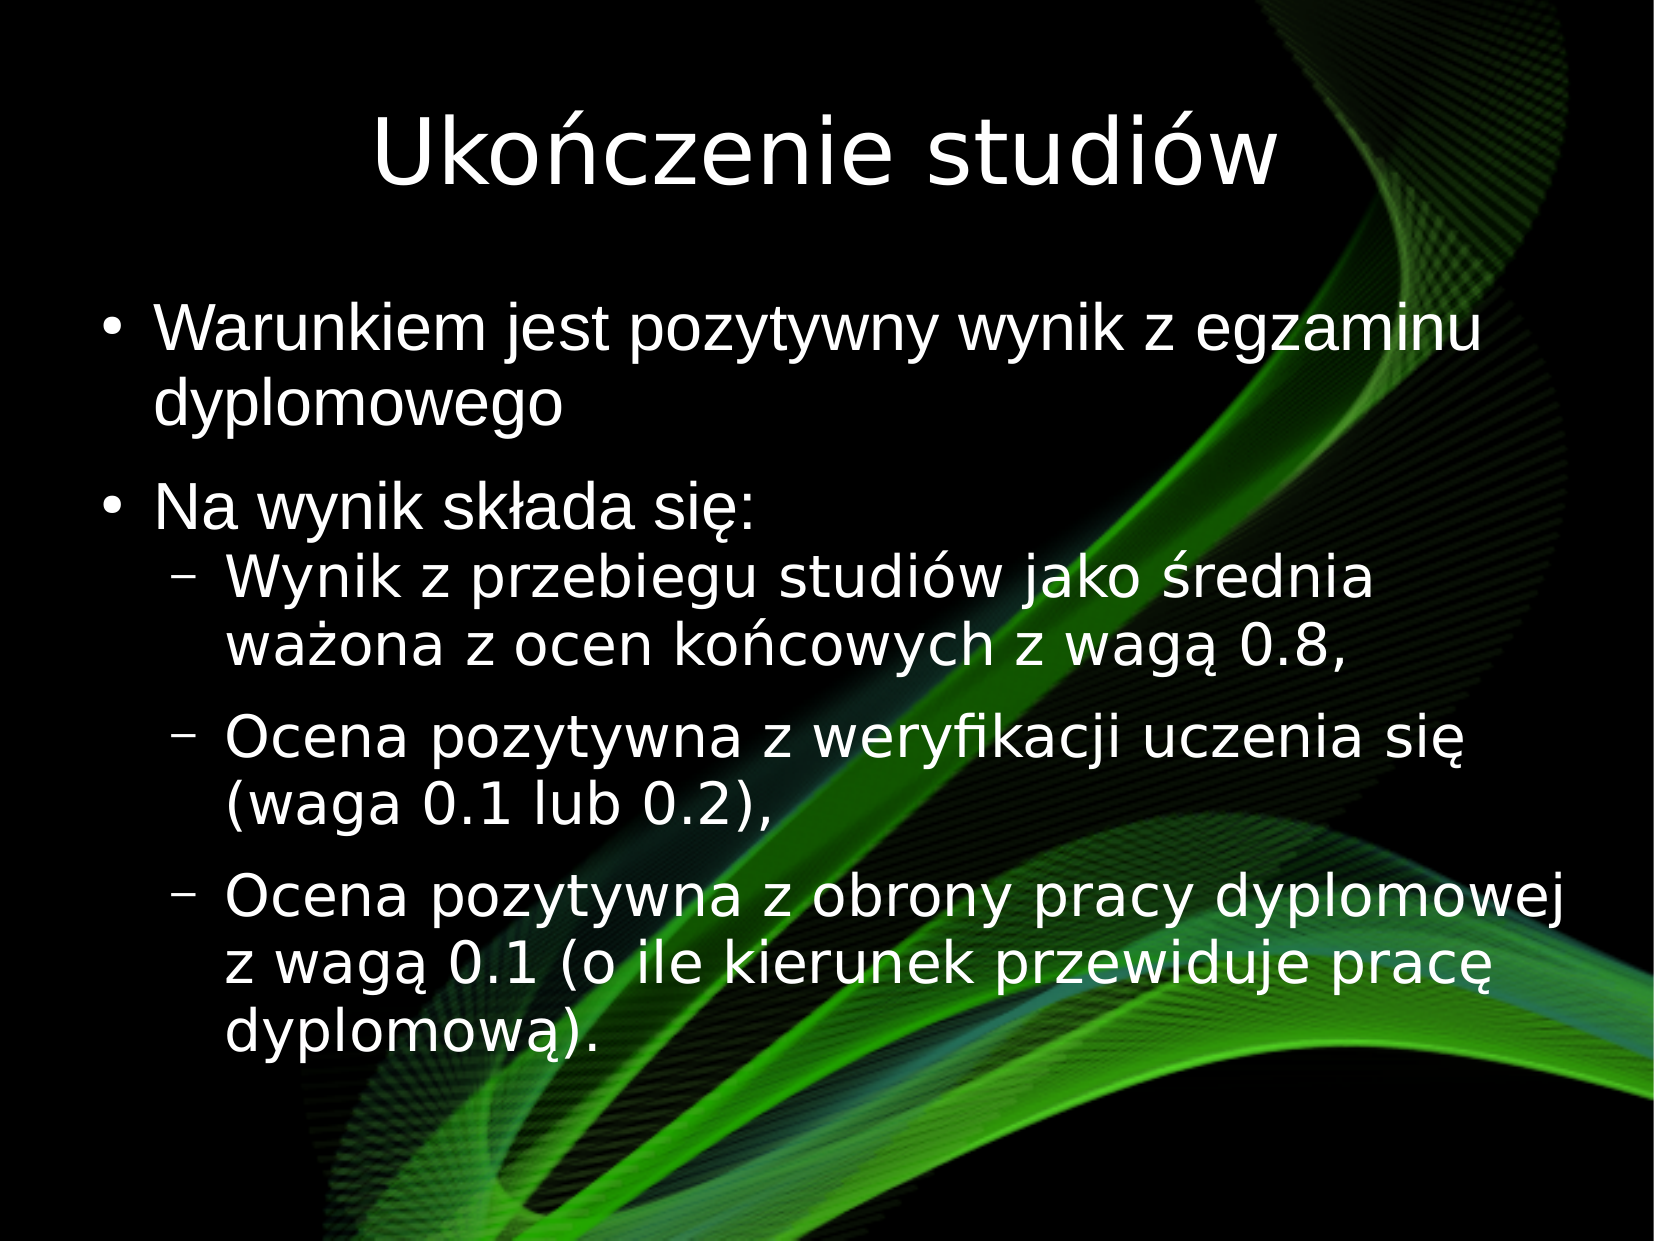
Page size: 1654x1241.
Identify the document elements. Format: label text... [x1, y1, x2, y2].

title Ukończenie studiów [82, 49, 1571, 257]
picture [0, 0, 1654, 1241]
list Warunkiem jest pozytywny wynik z egzaminu dyplomowego Na wynik składa się: Wynik z przebiegu studiów jako średnia ważona z ocen końcowych z wagą 0.8, Ocena pozytywna z weryfikacji uczenia się (waga 0.1 lub 0.2), Ocena pozytywna z obrony pracy dyplomowej z wagą 0.1 (o ile kierunek przewiduje pracę dyplomową). [82, 290, 1571, 1109]
